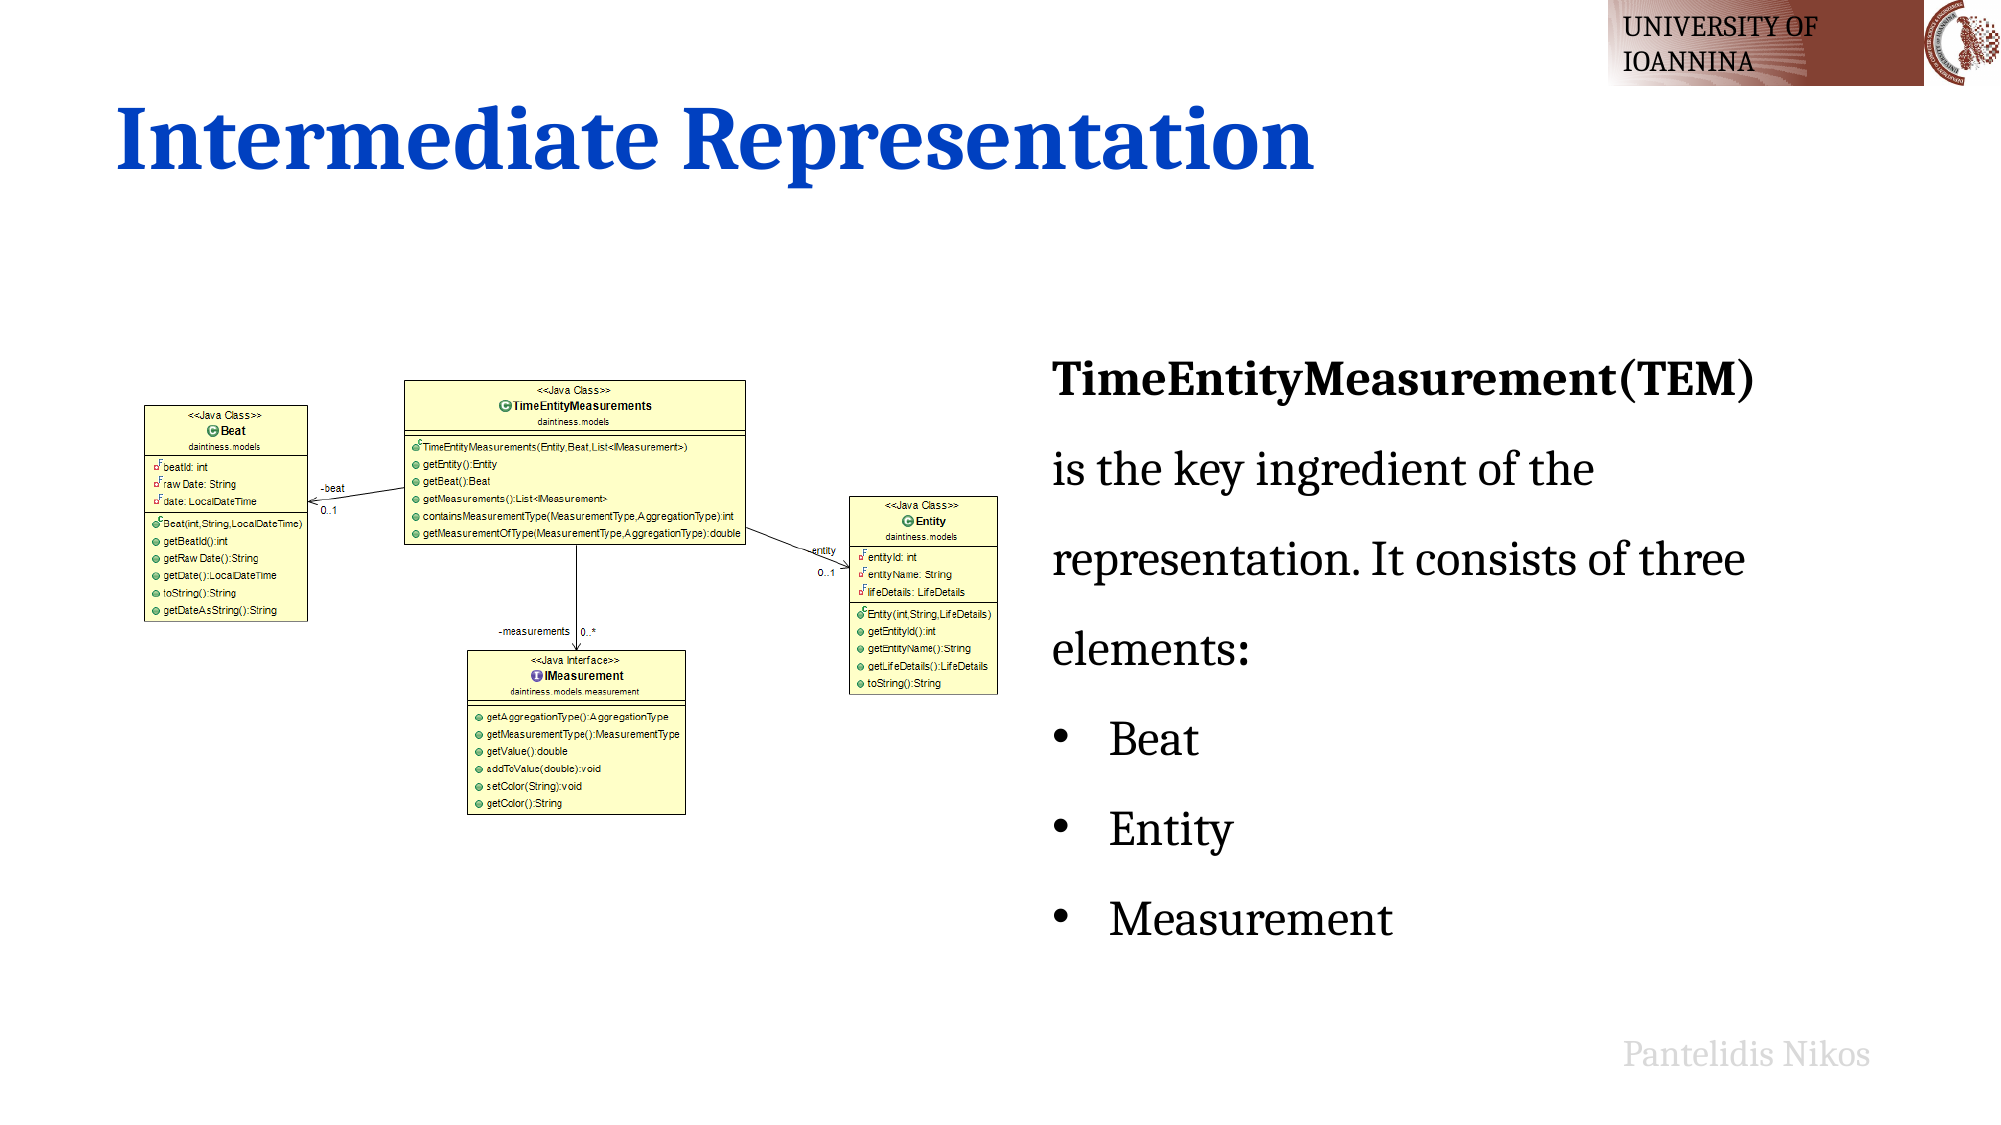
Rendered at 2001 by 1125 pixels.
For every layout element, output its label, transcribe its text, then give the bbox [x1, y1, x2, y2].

picture [141, 377, 1000, 817]
text_box Intermediate Representation [100, 82, 1493, 230]
picture [1924, 0, 2001, 86]
text_box TimeEntityMeasurement(TEM) is the key ingredient of the representation. It consists of three elements: Beat Entity Measurement [1037, 307, 1879, 1043]
